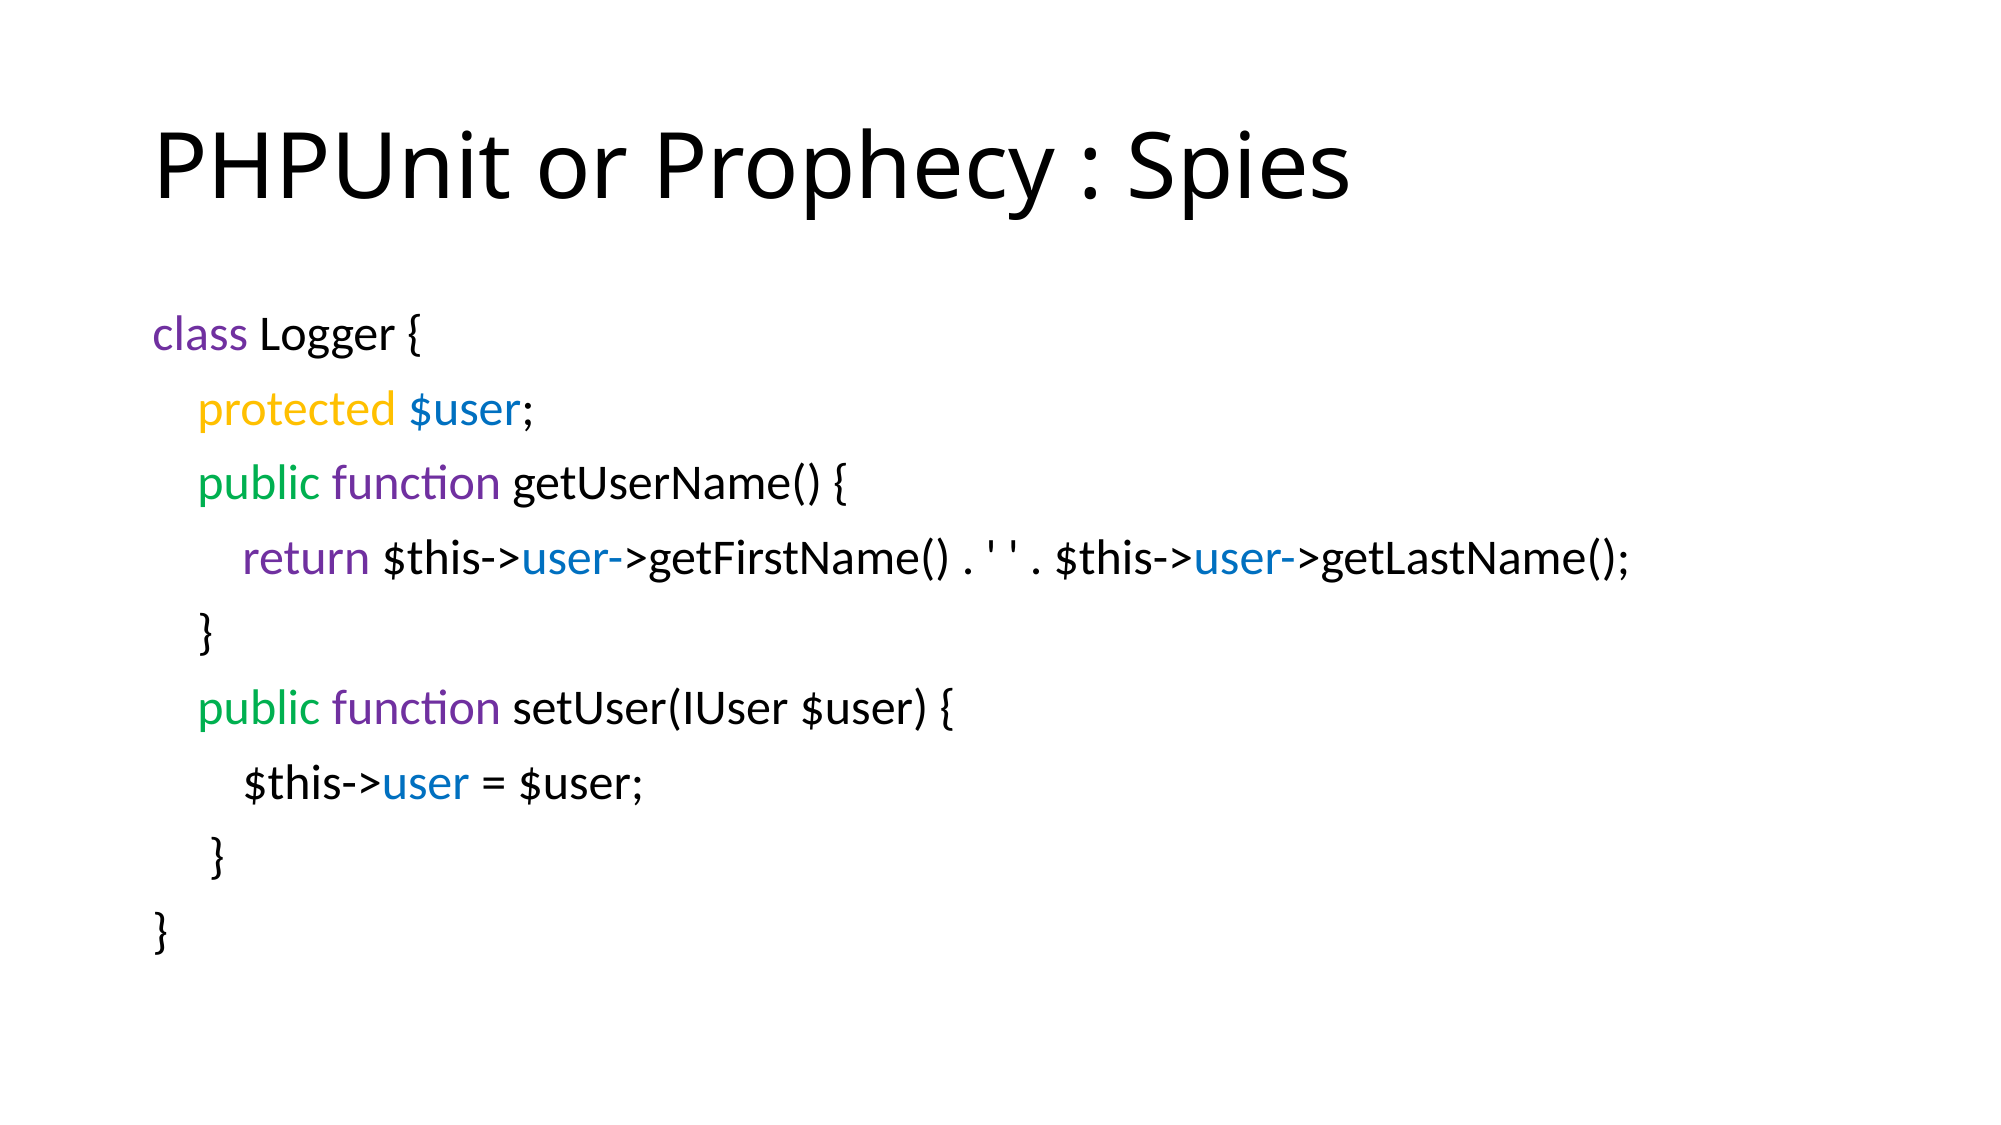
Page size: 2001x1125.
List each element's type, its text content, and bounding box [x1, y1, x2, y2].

list class Logger { protected $user; public function getUserName() { return $this->user->getFirstName() . ' ' . $this->user->getLastName(); } public function setUser(IUser $user) { $this->user = $user; } } [137, 299, 1863, 1014]
title PHPUnit or Prophecy : Spies [137, 59, 1863, 278]
